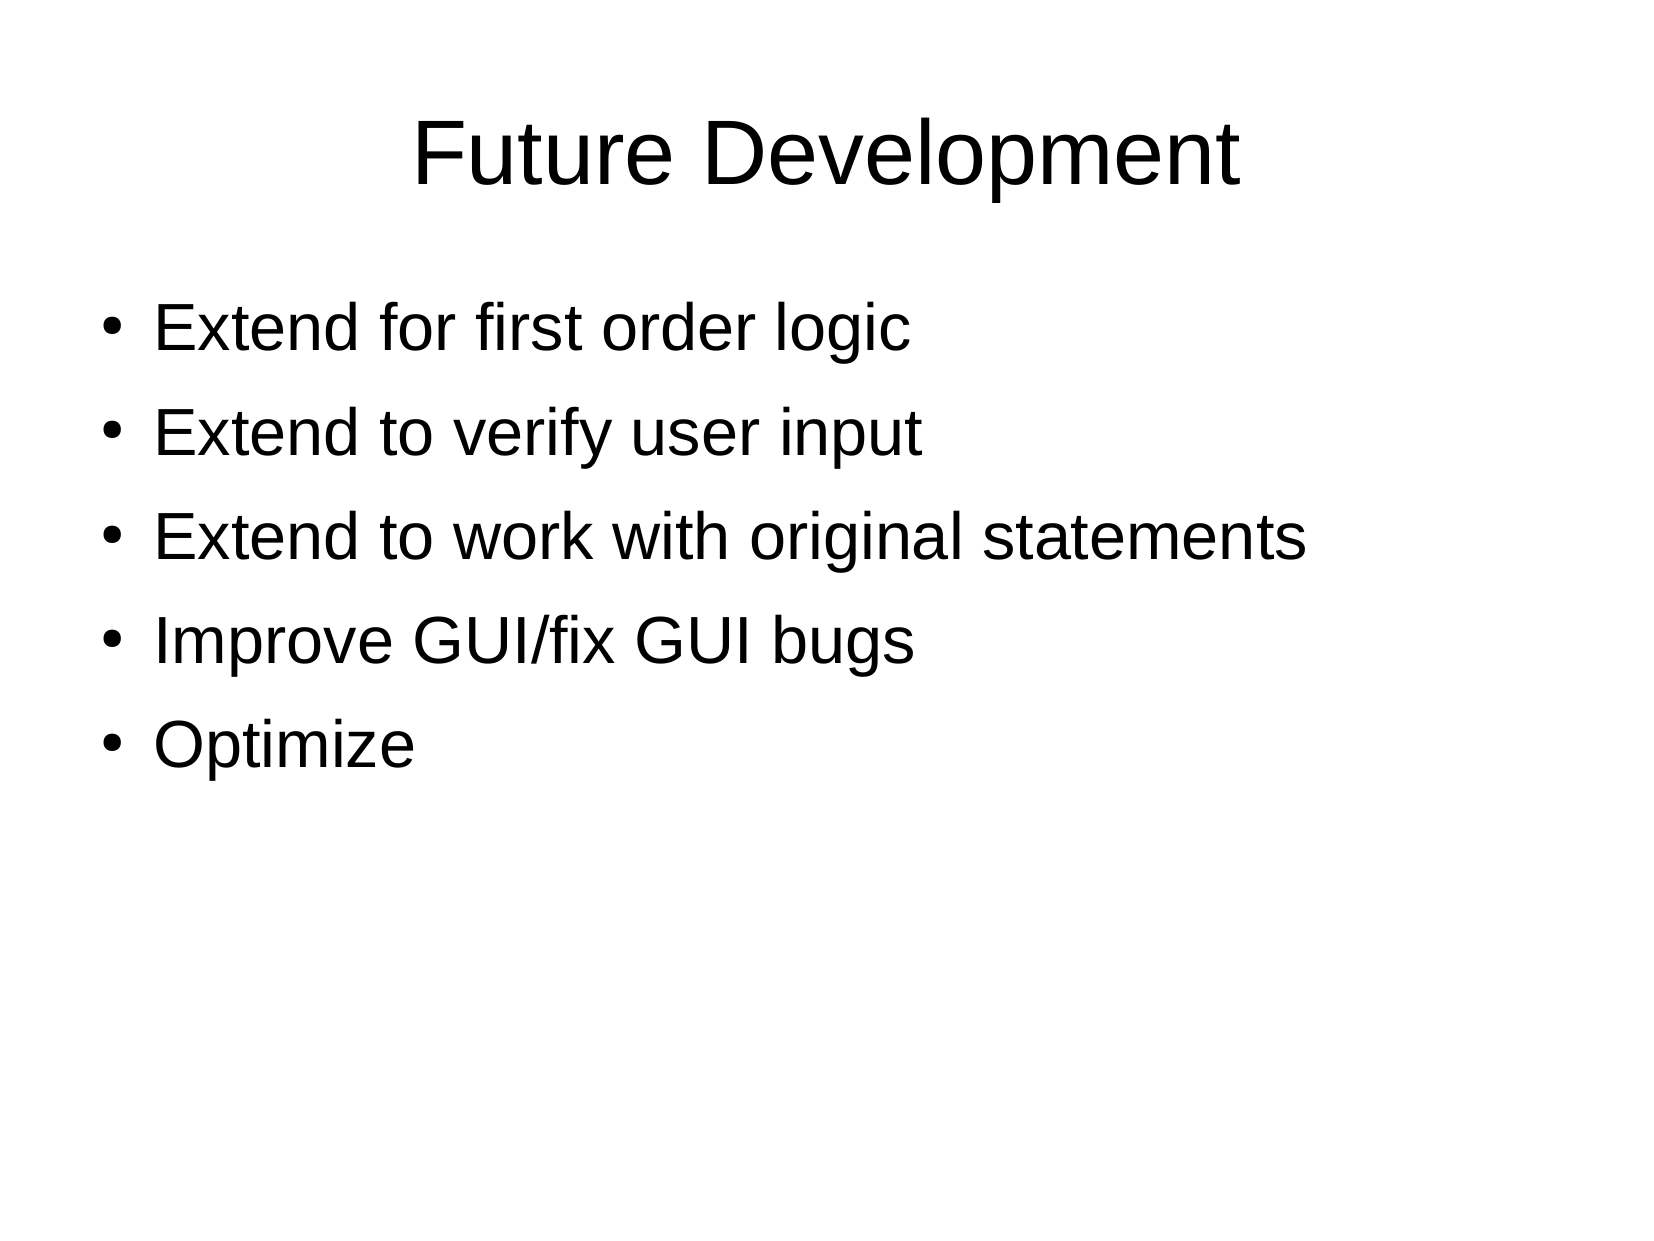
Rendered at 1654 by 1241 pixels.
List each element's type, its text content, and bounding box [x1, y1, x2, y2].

title Future Development [82, 49, 1571, 257]
list Extend for first order logic Extend to verify user input Extend to work with original statements Improve GUI/fix GUI bugs Optimize [82, 290, 1571, 1010]
